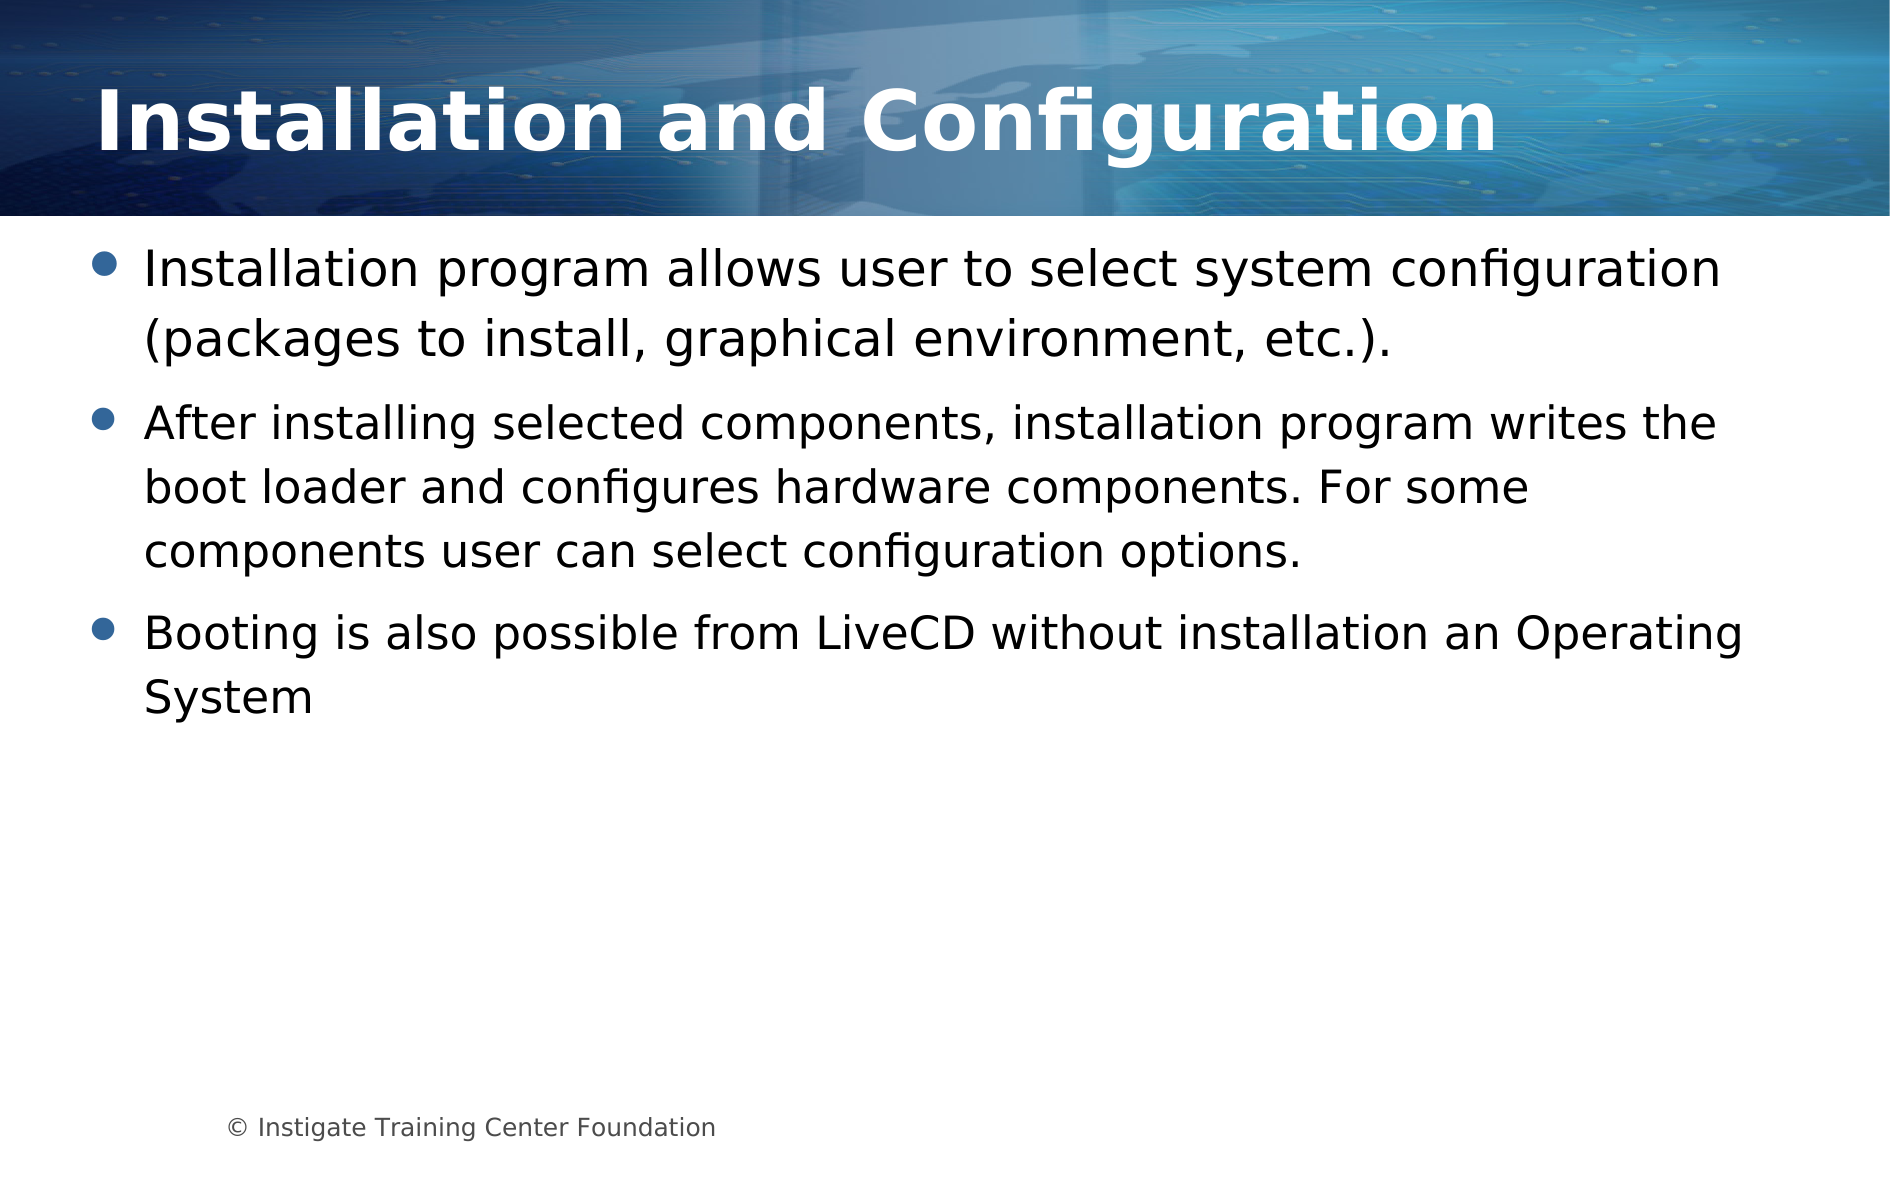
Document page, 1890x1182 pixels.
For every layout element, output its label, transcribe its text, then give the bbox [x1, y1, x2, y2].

picture [0, 0, 1890, 216]
list Installation program allows user to select system configuration (packages to install, graphical environment, etc.). After installing selected components, installation program writes the boot loader and configures hardware components. For some components user can select configuration options. Booting is also possible from LiveCD without installation an Operating System [88, 228, 1788, 914]
title Installation and Configuration [94, 47, 1793, 217]
